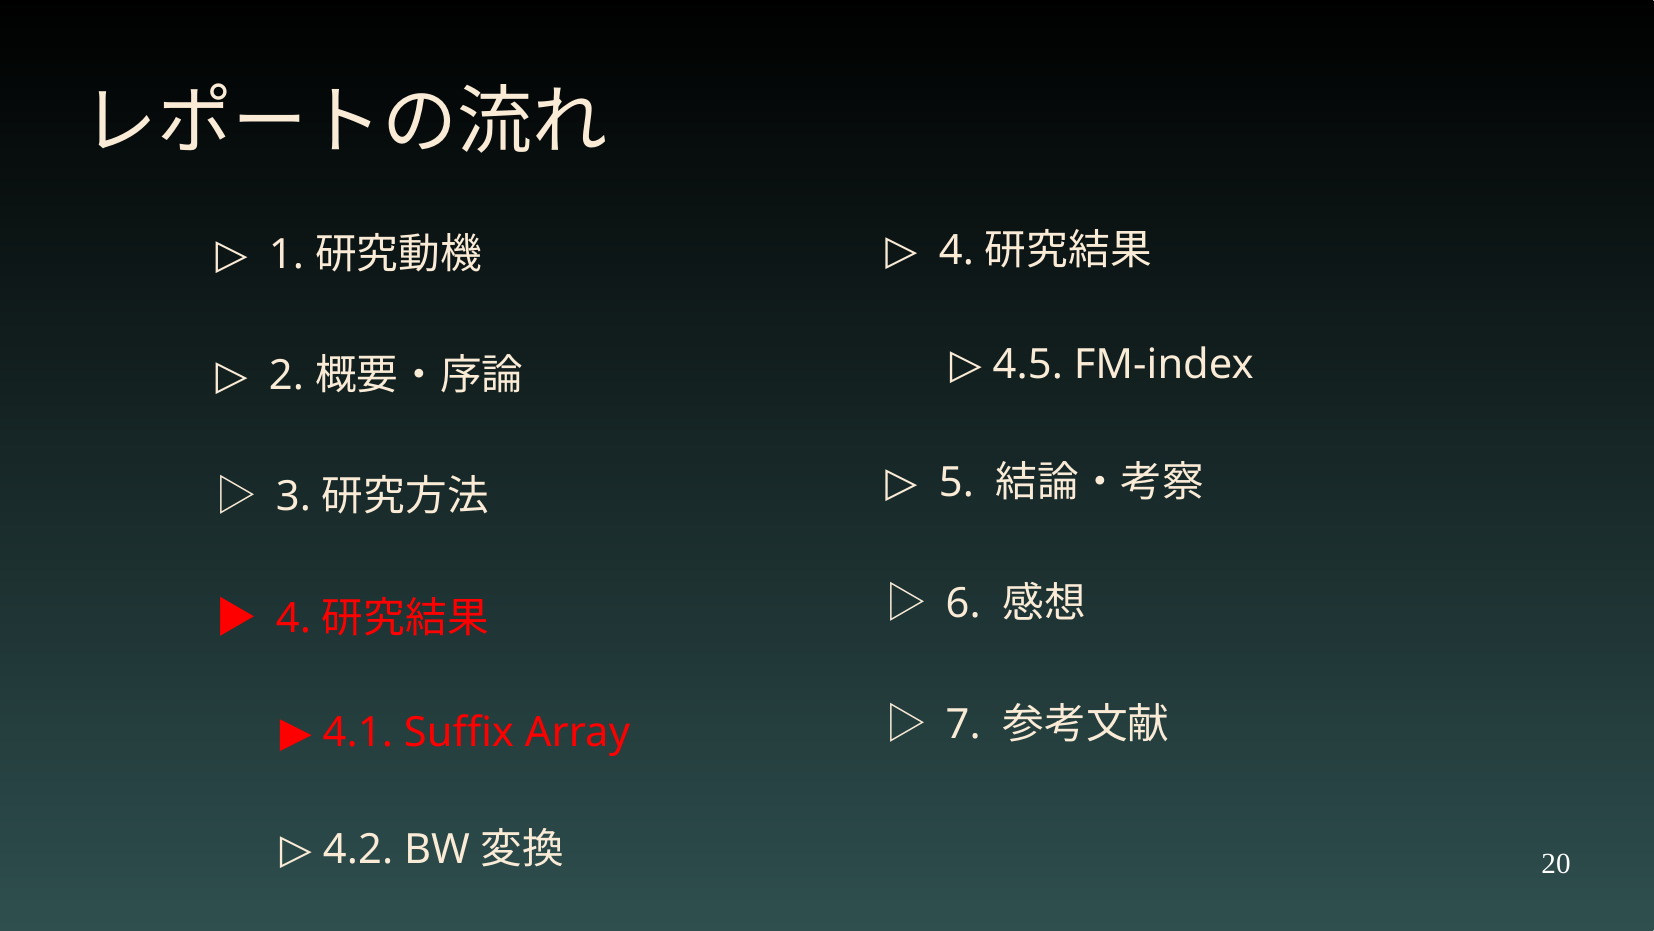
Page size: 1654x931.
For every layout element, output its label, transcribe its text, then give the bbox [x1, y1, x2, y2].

text_box ▷ 1. 研究動機 ▷ 2. 概要・序論 ▷ 3. 研究方法 ▶ 4. 研究結果 ▶ 4.1. Suffix Array ▷ 4.2. BW 変換 ▷ 4.3. Bit Vector ▷ 4.4. Wavelet Matrix [200, 212, 804, 896]
text_box ▷ 4. 研究結果 ▷ 4.5. FM-index ▷ 5. 結論・考察 ▷ 6. 感想 ▷ 7. 参考文献 [870, 208, 1474, 892]
title レポートの流れ [82, 37, 709, 193]
